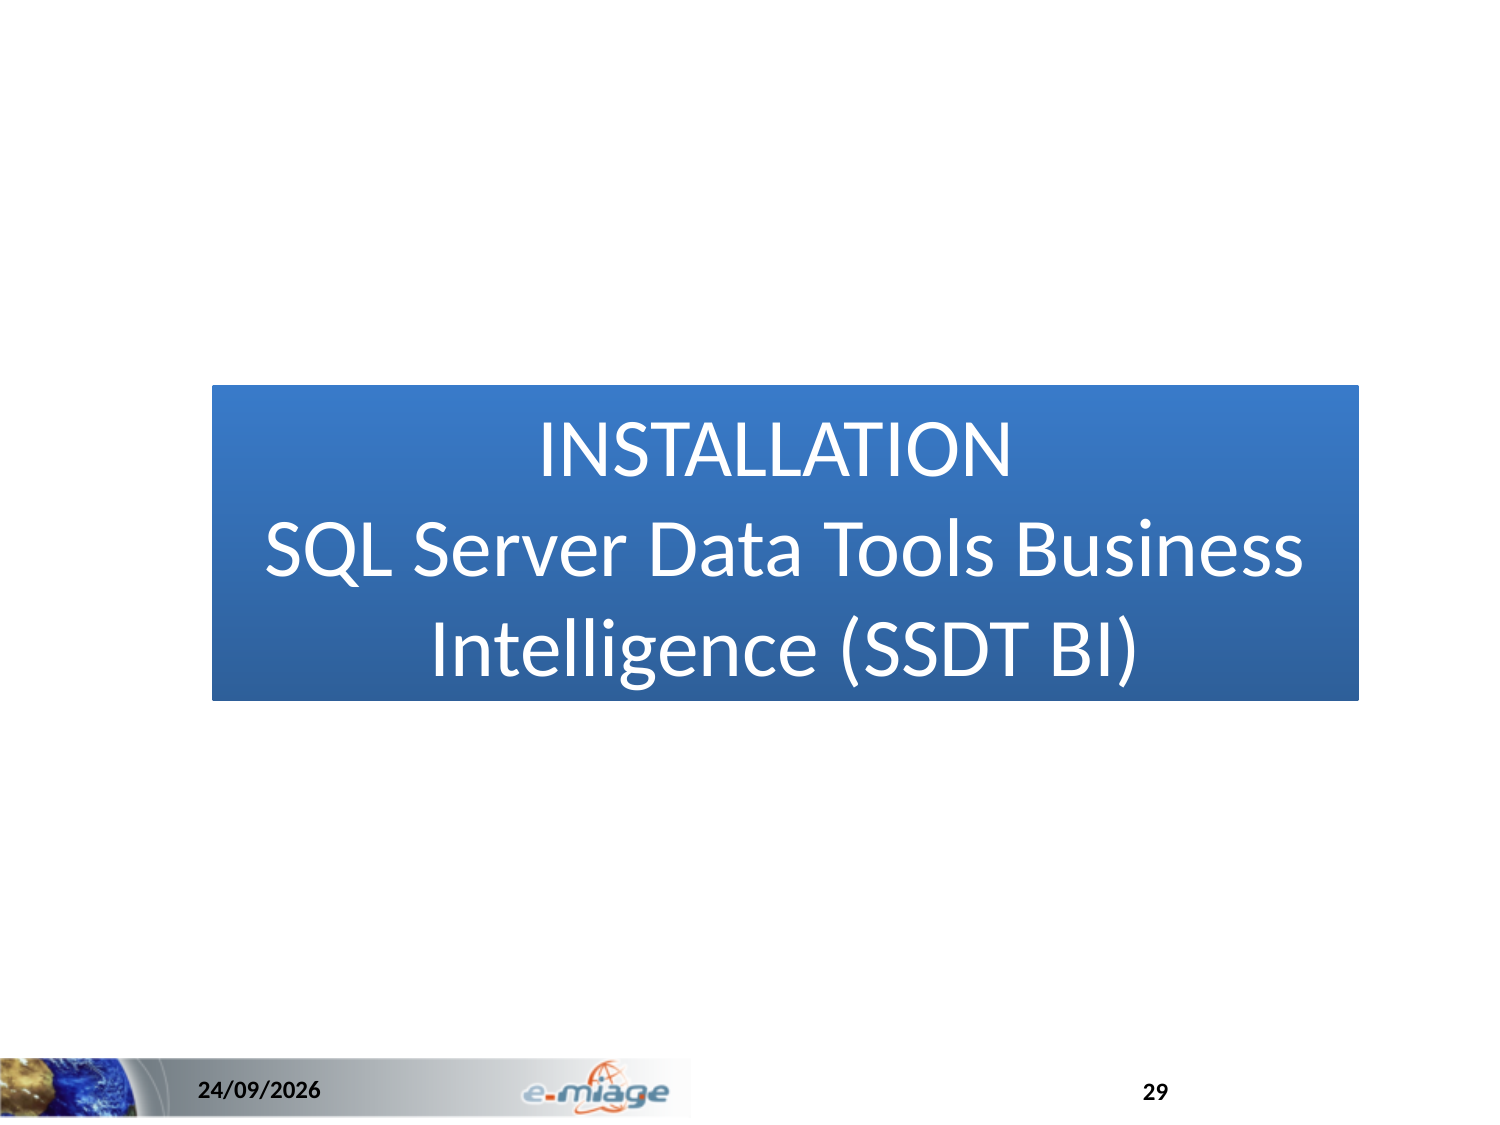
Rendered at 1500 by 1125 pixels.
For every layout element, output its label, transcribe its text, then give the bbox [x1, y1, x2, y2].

picture [0, 1058, 691, 1118]
text_box INSTALLATION SQL Server Data Tools Business Intelligence (SSDT BI) [212, 385, 1359, 701]
